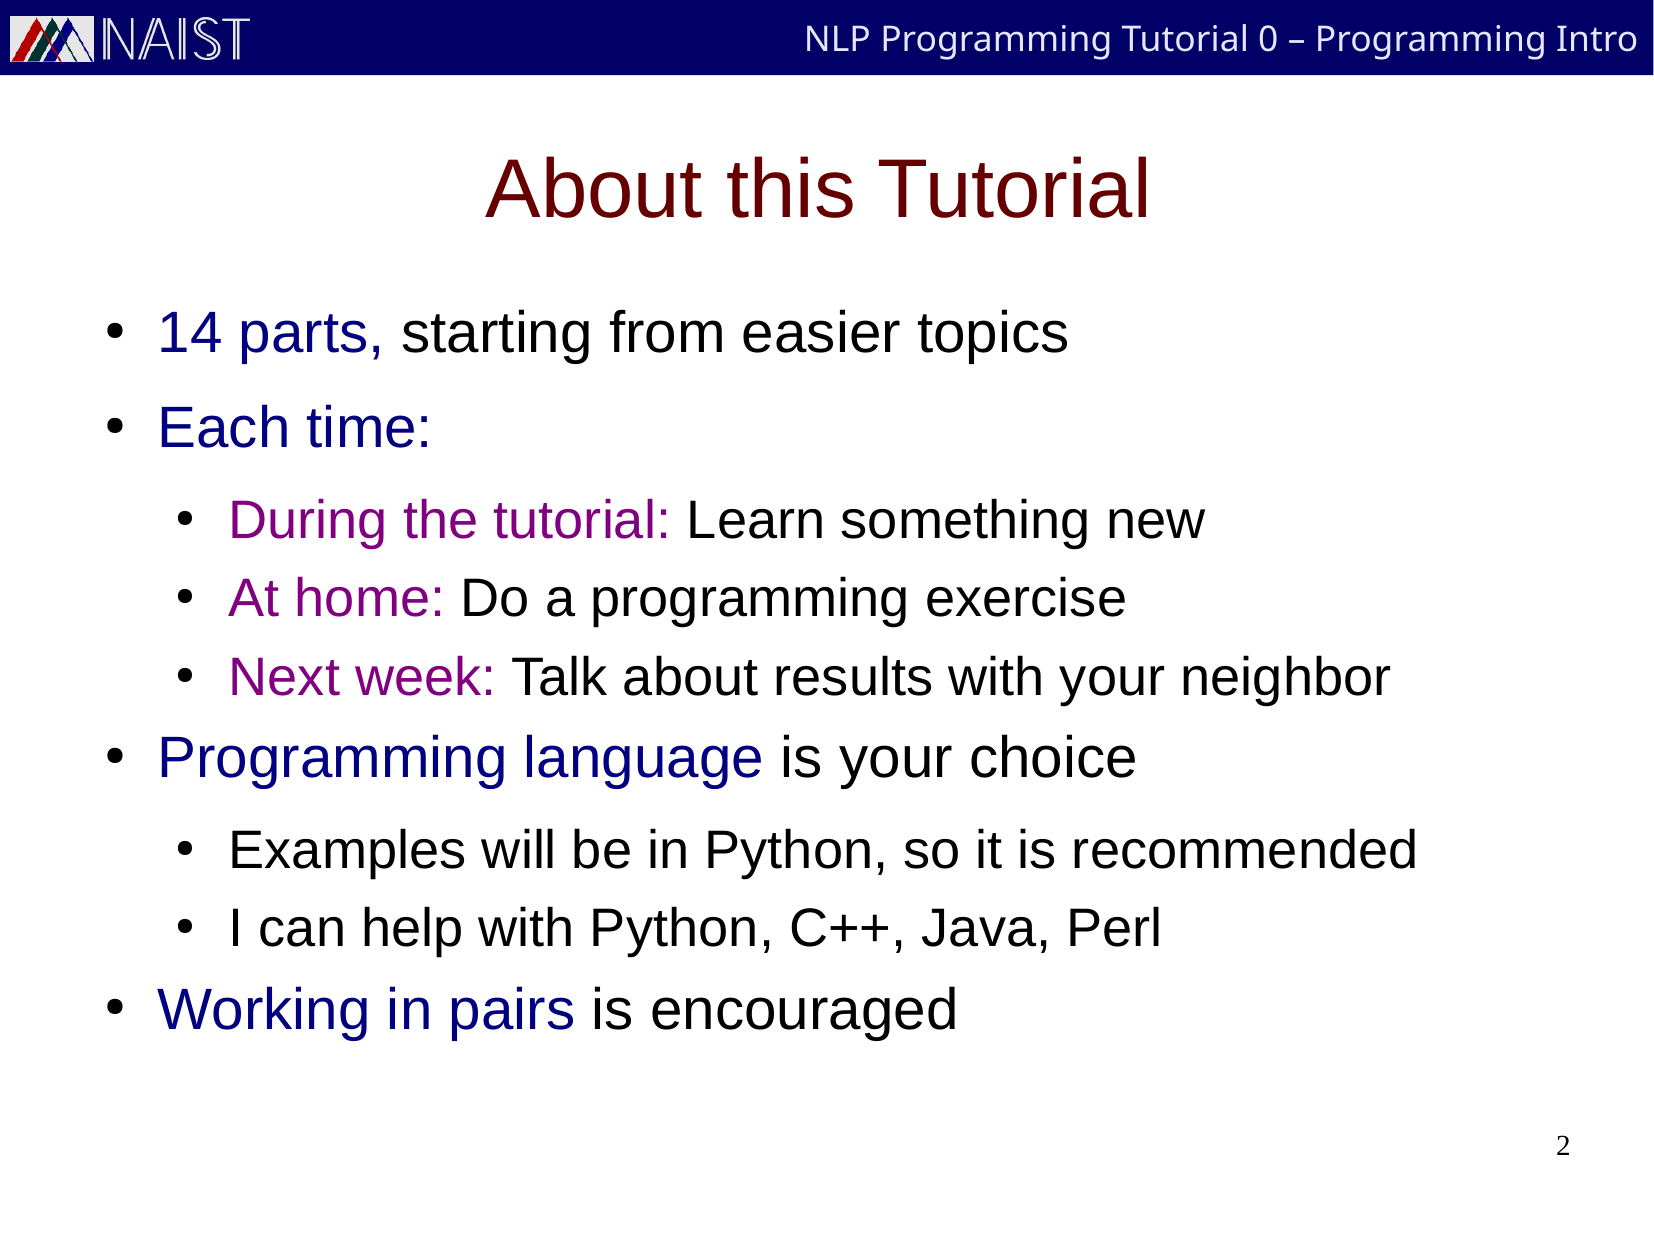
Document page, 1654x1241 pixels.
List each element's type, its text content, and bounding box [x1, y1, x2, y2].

picture [10, 16, 94, 62]
list 14 parts, starting from easier topics Each time: During the tutorial: Learn something new At home: Do a programming exercise Next week: Talk about results with your neighbor Programming language is your choice Examples will be in Python, so it is recommended I can help with Python, C++, Java, Perl Working in pairs is encouraged [86, 300, 1576, 1119]
title About this Tutorial [75, 92, 1564, 285]
picture [102, 17, 251, 60]
